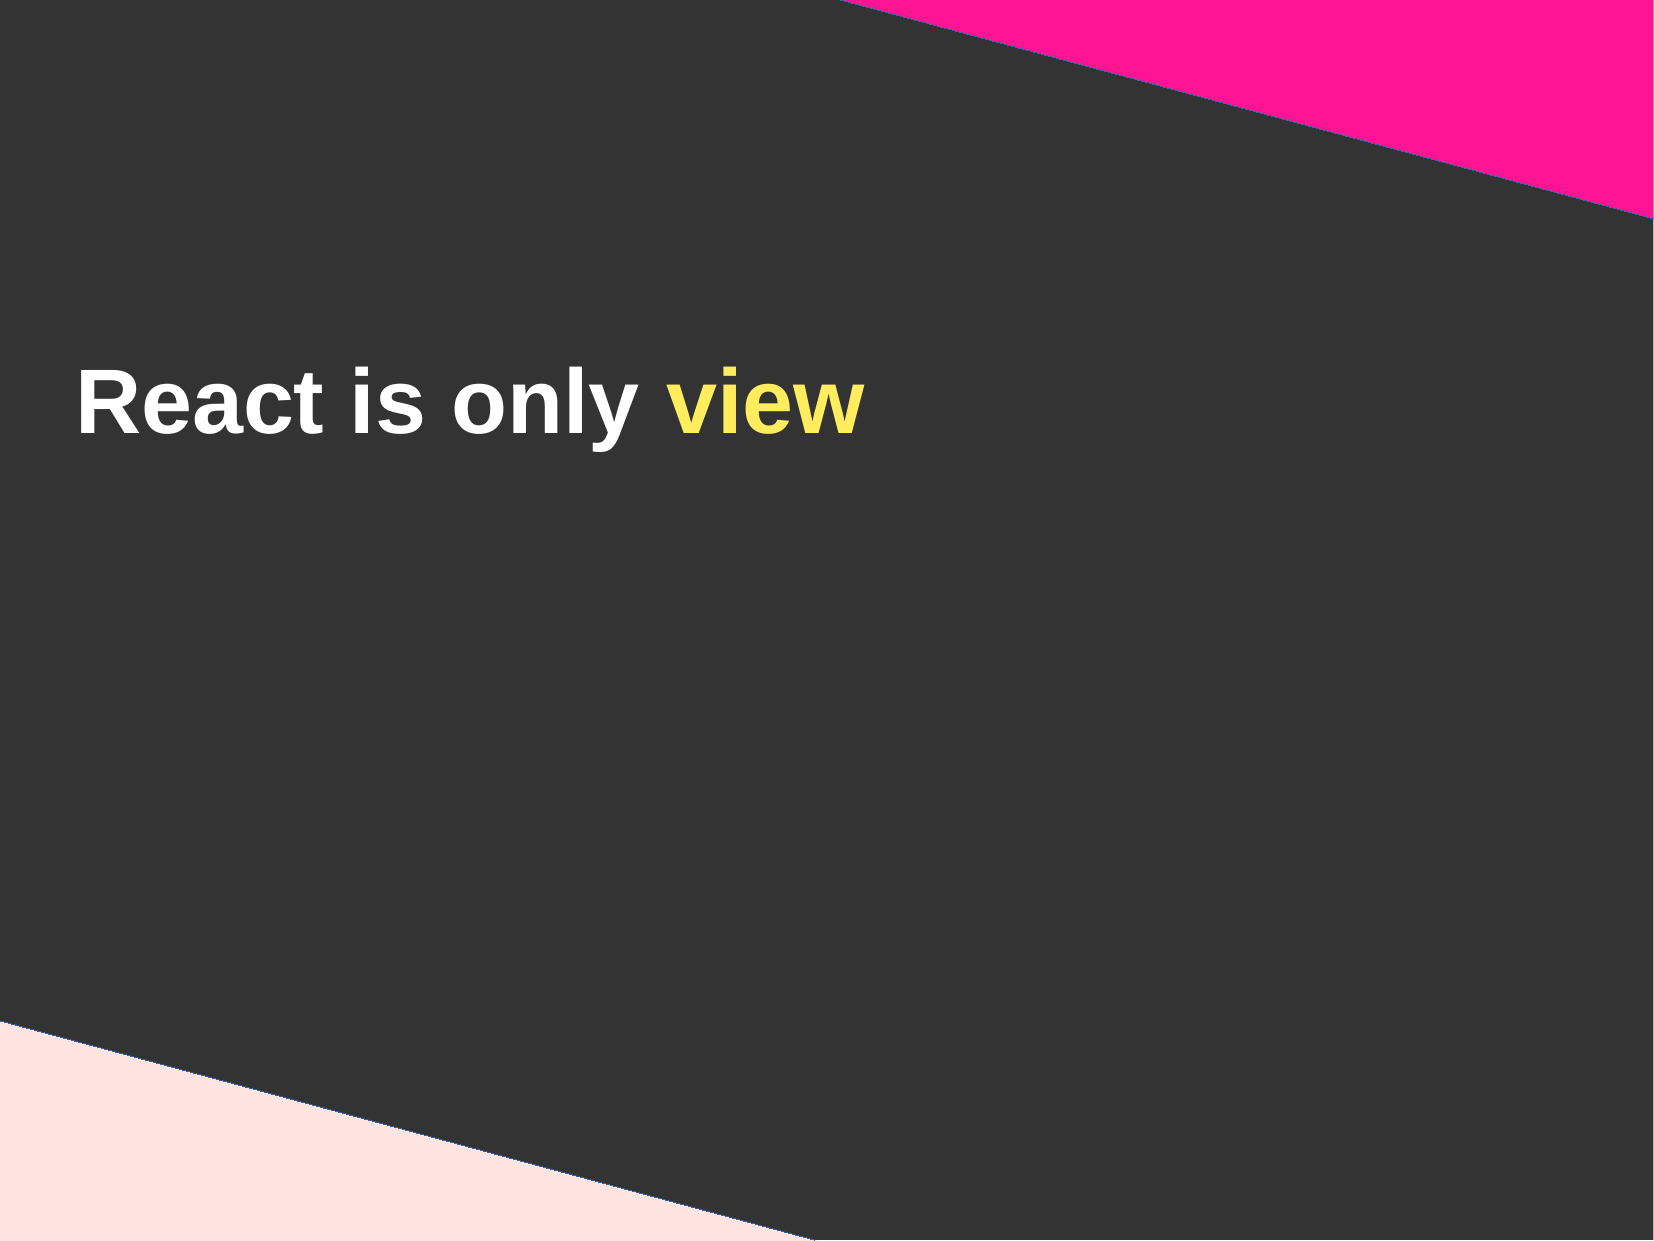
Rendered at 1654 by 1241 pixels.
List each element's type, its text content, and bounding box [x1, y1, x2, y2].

title React is only view [75, 350, 1621, 454]
text_box [840, 0, 1654, 219]
text_box [0, 1020, 819, 1241]
